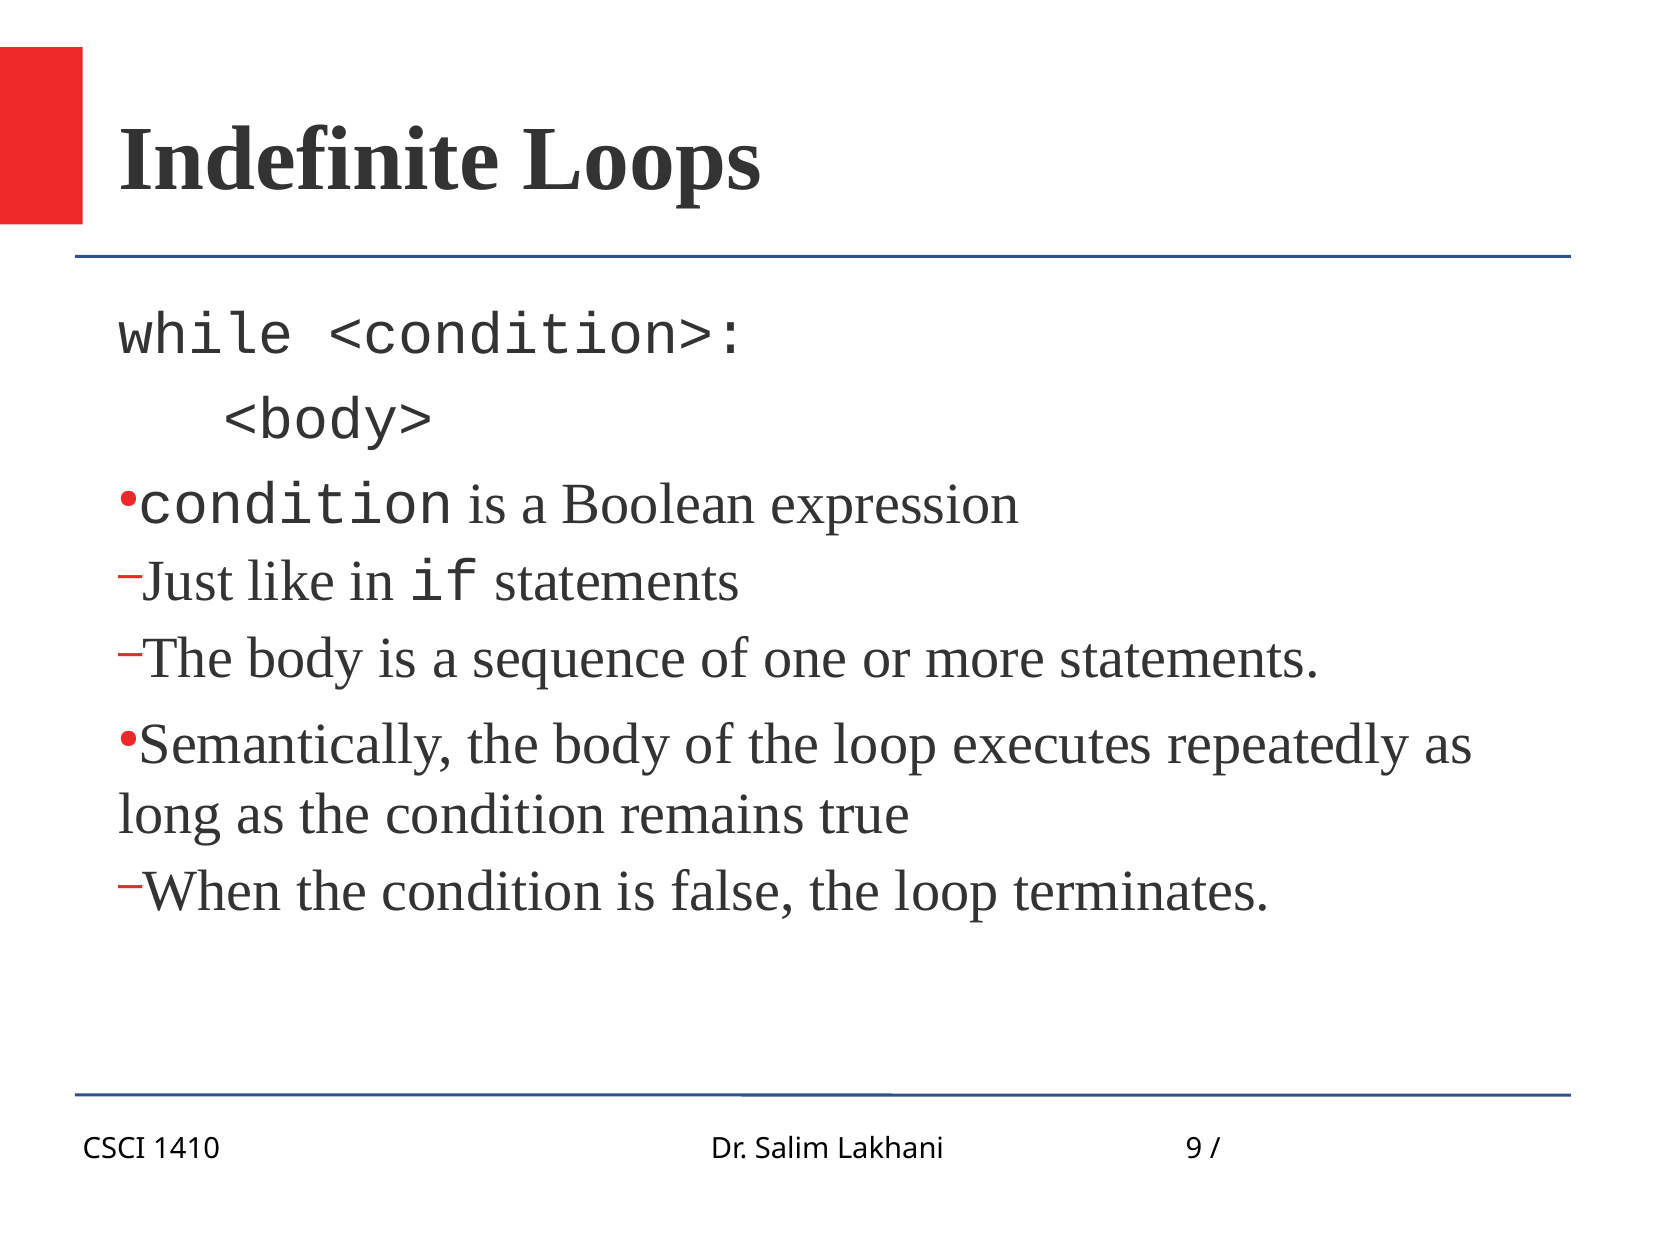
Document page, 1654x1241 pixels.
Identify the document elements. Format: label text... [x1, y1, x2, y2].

text_box CSCI 1410 [82, 1129, 468, 1216]
title Indefinite Loops [118, 49, 1571, 257]
text_box Dr. Salim Lakhani [565, 1129, 1090, 1216]
text_box / [1185, 1129, 1571, 1216]
list while <condition>: <body> condition is a Boolean expression Just like in if statements The body is a sequence of one or more statements. Semantically, the body of the loop executes repeatedly as long as the condition remains true When the condition is false, the loop terminates. [118, 295, 1536, 1080]
